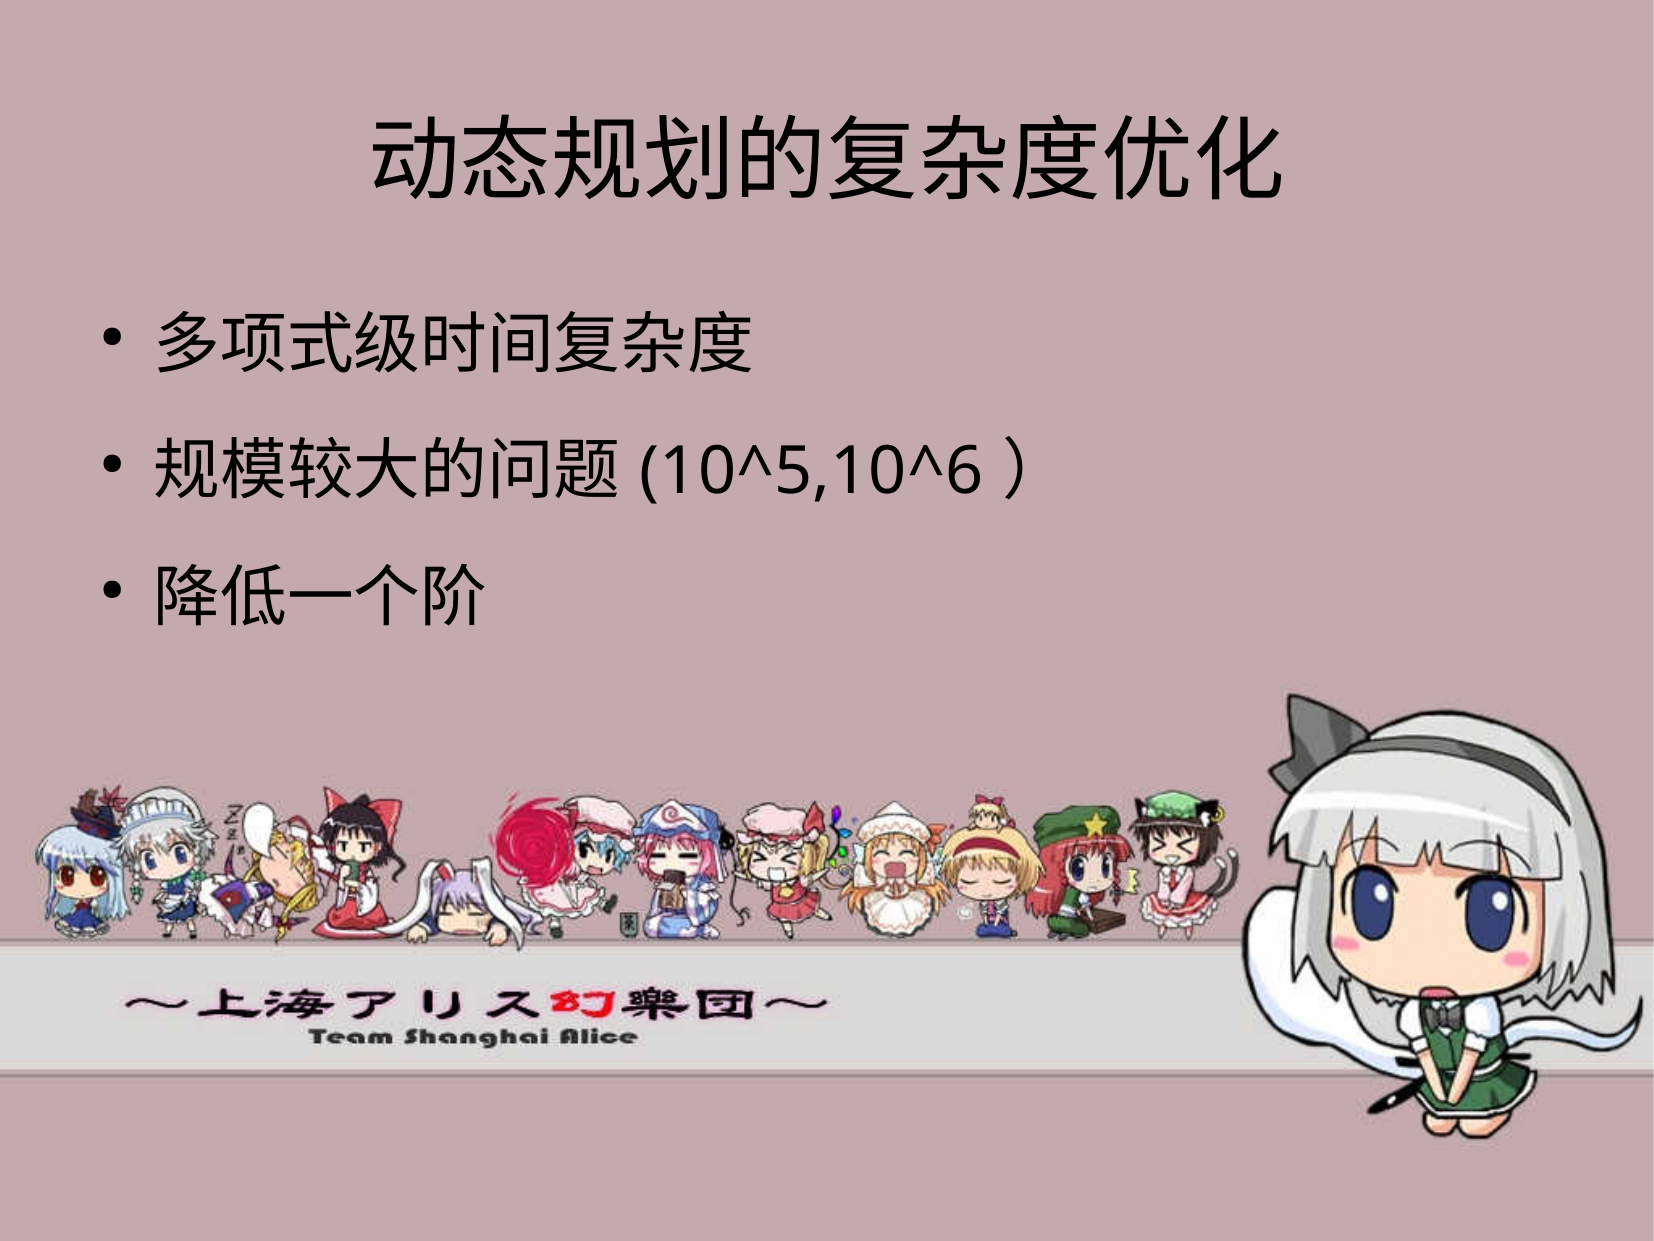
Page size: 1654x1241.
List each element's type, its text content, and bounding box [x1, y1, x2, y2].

title 动态规划的复杂度优化 [82, 49, 1571, 257]
picture [0, 0, 1654, 1241]
list 多项式级时间复杂度 规模较大的问题(10^5,10^6） 降低一个阶 [82, 290, 1571, 1109]
